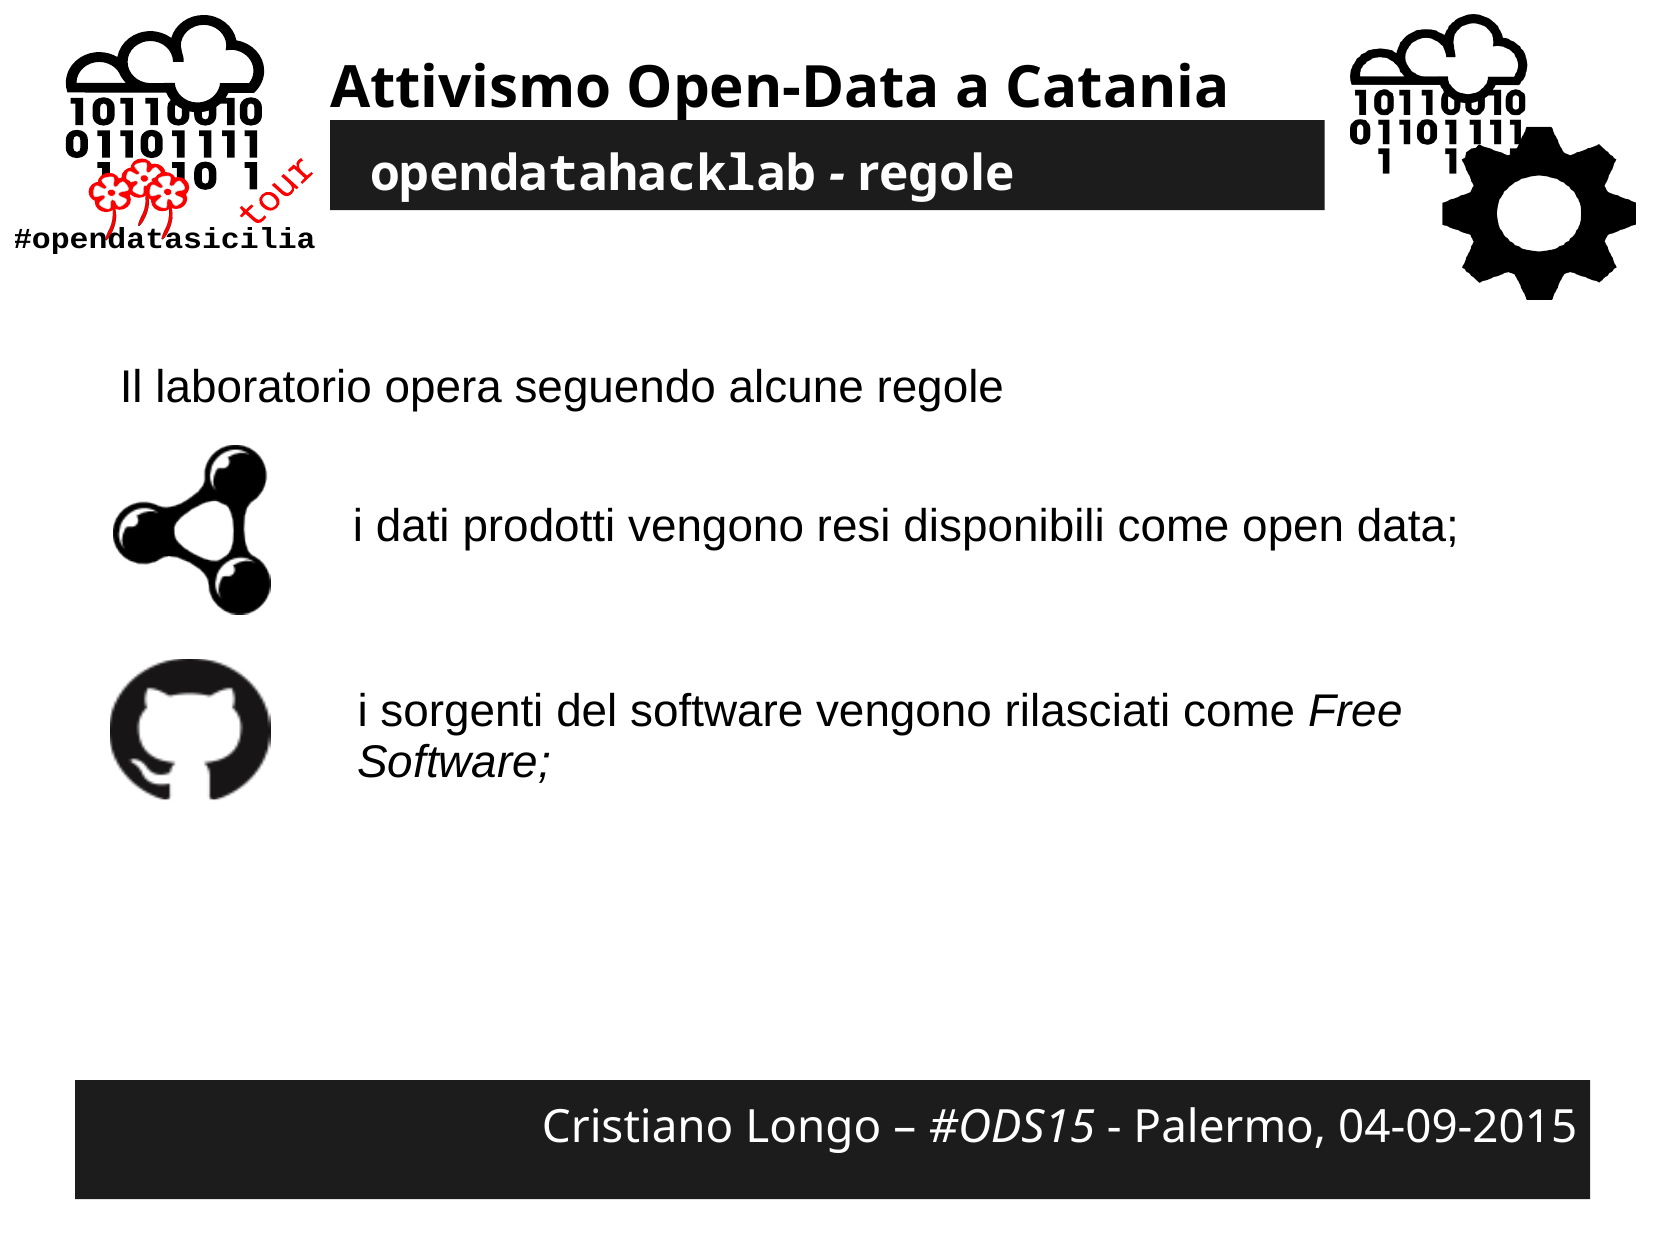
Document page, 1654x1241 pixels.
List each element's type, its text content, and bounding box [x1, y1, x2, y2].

picture [1350, 14, 1636, 301]
picture [113, 445, 271, 616]
text_box i dati prodotti vengono resi disponibili come open data; [338, 492, 1554, 559]
list Attivismo Open-Data a Catania [330, 45, 1321, 120]
picture [15, 15, 316, 256]
picture [110, 659, 271, 805]
text_box i sorgenti del software vengono rilasciati come Free Software; [342, 677, 1588, 795]
list Cristiano Longo – #ODS15 - Palermo, 04-09-2015 [75, 1080, 1591, 1200]
text_box Il laboratorio opera seguendo alcune regole [105, 353, 1591, 421]
list opendatahacklab - regole [330, 120, 1325, 211]
